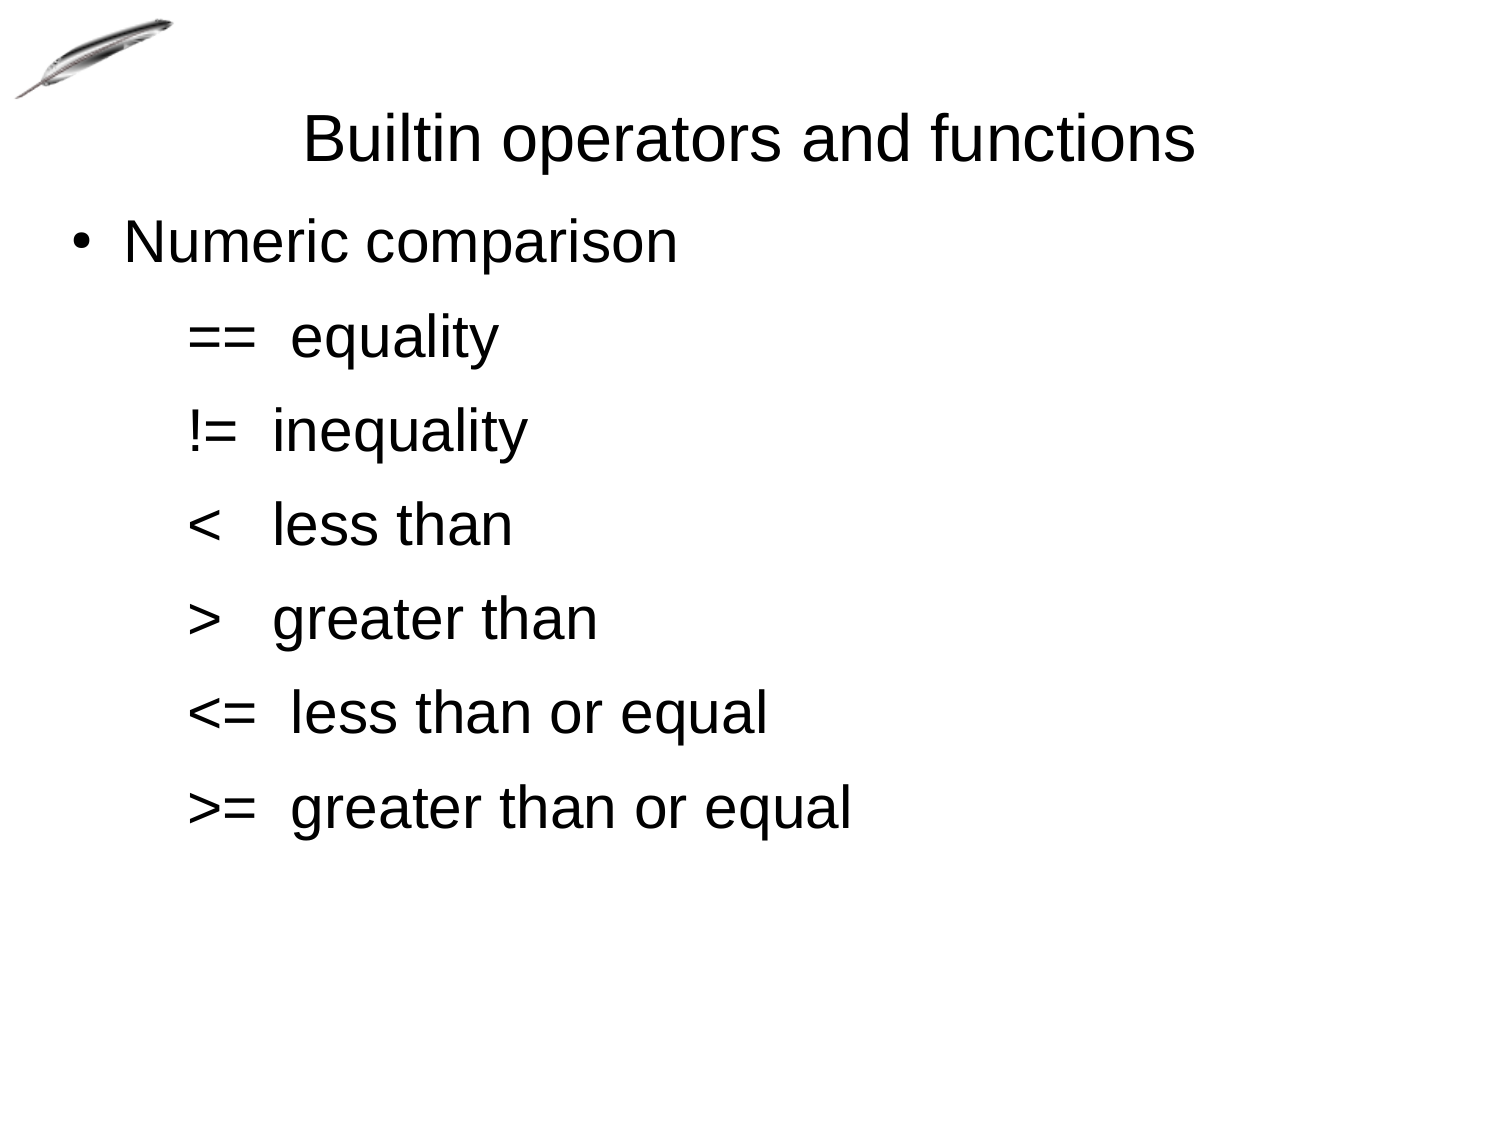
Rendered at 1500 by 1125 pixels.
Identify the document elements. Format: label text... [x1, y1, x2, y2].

list Numeric comparison == equality != inequality < less than > greater than <= less than or equal >= greater than or equal [53, 207, 1447, 1084]
title Builtin operators and functions [75, 44, 1425, 207]
picture [11, 17, 179, 101]
